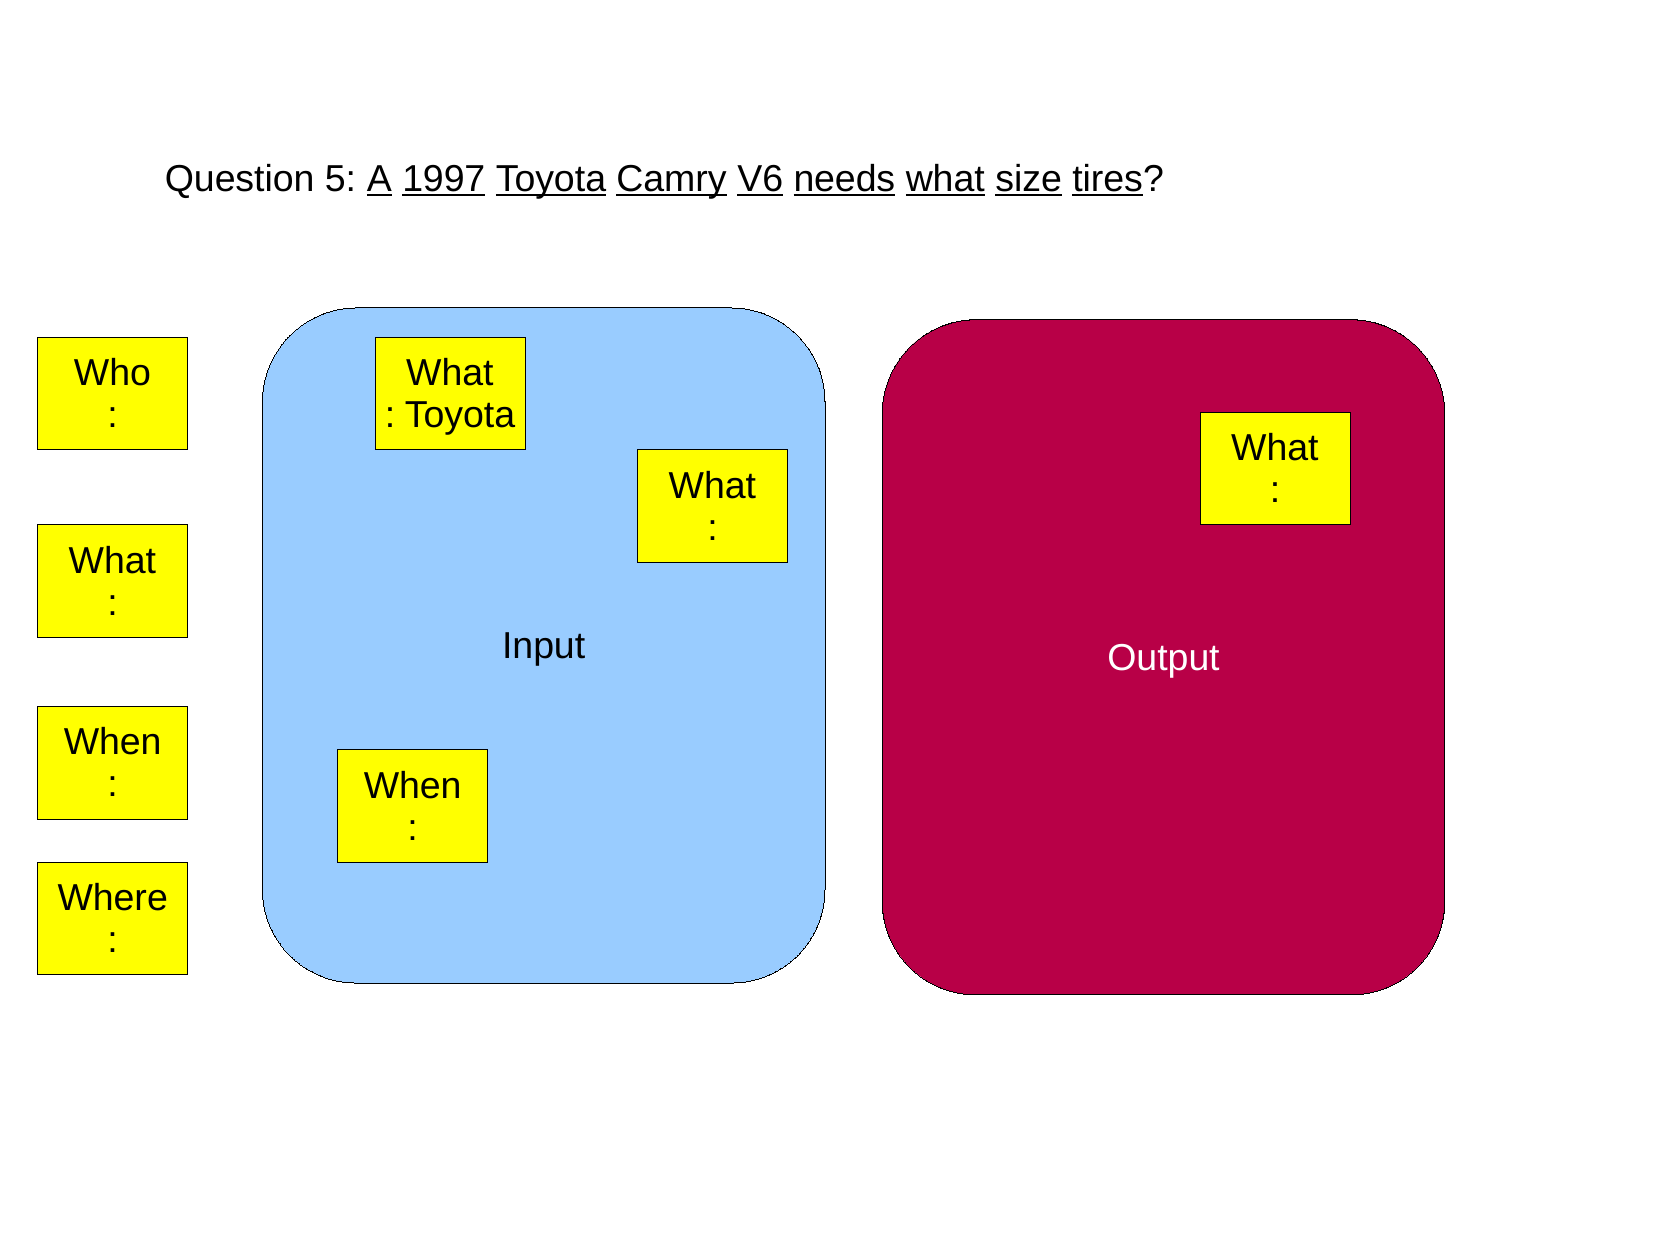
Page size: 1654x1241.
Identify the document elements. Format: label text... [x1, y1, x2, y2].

text_box What : [637, 449, 788, 563]
text_box When : [37, 706, 188, 820]
text_box Input [262, 307, 826, 984]
text_box Where : [37, 862, 188, 975]
text_box What : [1200, 412, 1351, 525]
text_box What : [37, 524, 188, 638]
text_box What : Toyota [375, 337, 526, 450]
text_box Question 5: A 1997 Toyota Camry V6 needs what size tires? [150, 150, 1313, 226]
text_box Output [882, 319, 1445, 995]
text_box Who : [37, 337, 188, 450]
text_box When : [337, 749, 488, 863]
